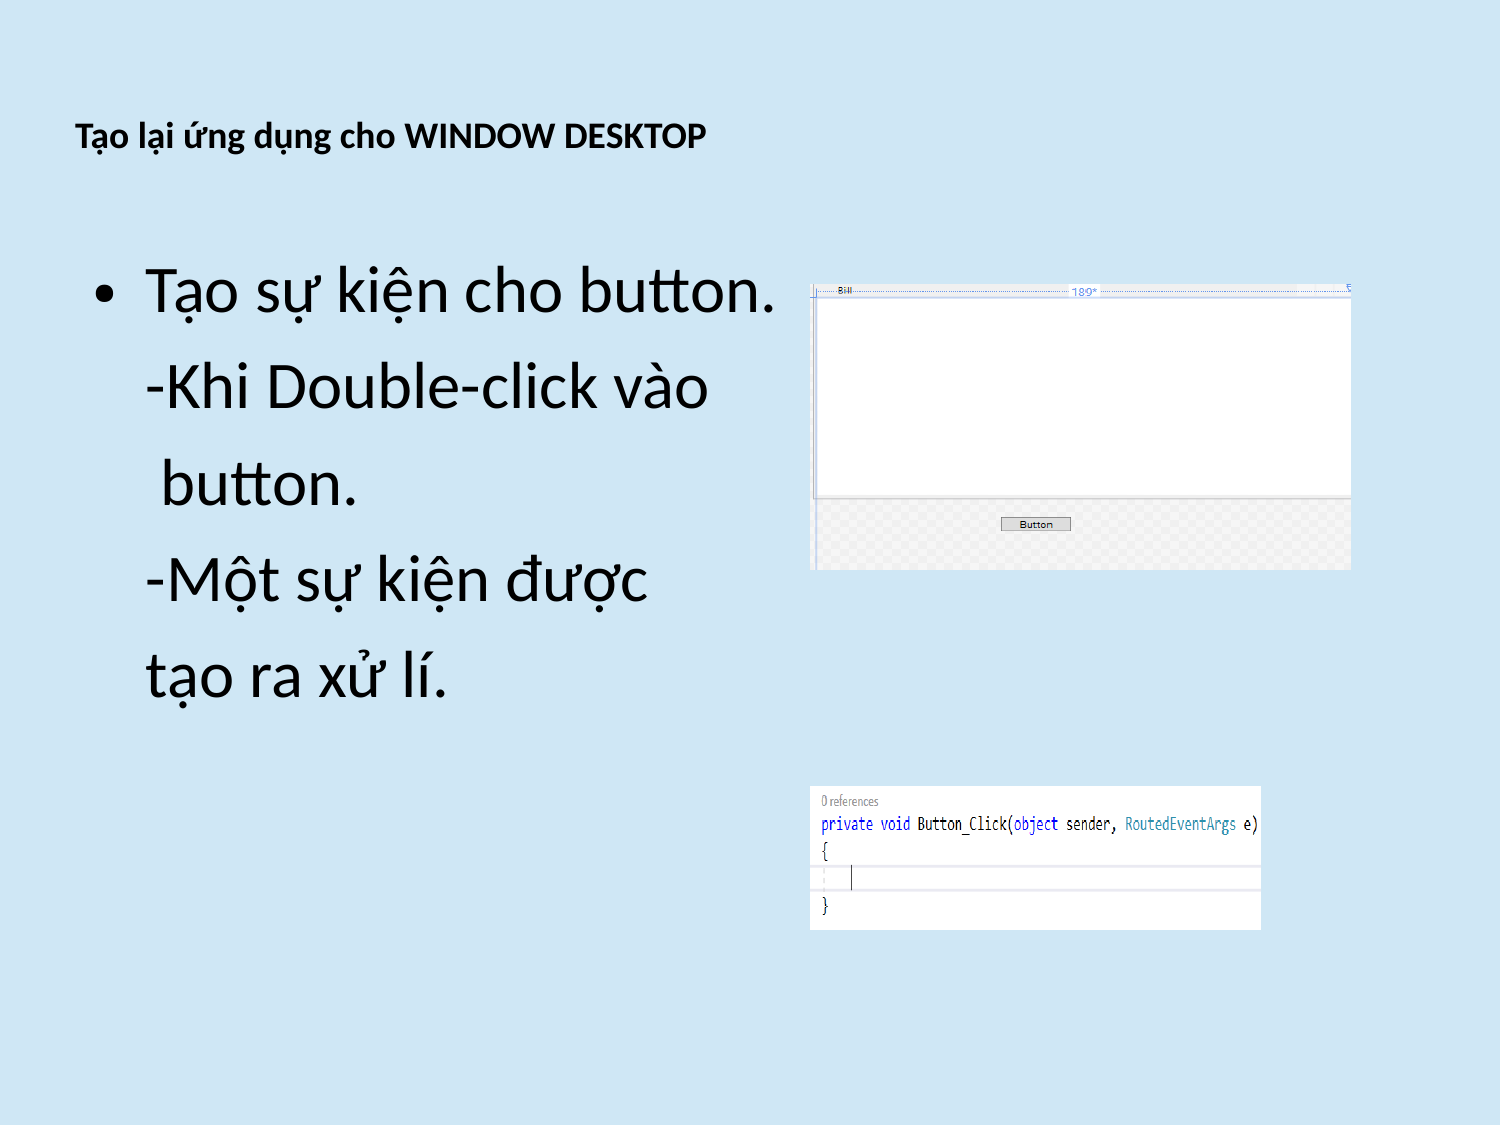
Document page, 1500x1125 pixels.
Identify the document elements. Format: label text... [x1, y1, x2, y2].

list Tạo sự kiện cho button. -Khi Double-click vào button. -Một sự kiện được tạo ra xử lí. [75, 262, 1425, 1005]
picture [810, 284, 1351, 571]
title Tạo lại ứng dụng cho WINDOW DESKTOP [75, 45, 1425, 233]
picture [810, 786, 1261, 931]
